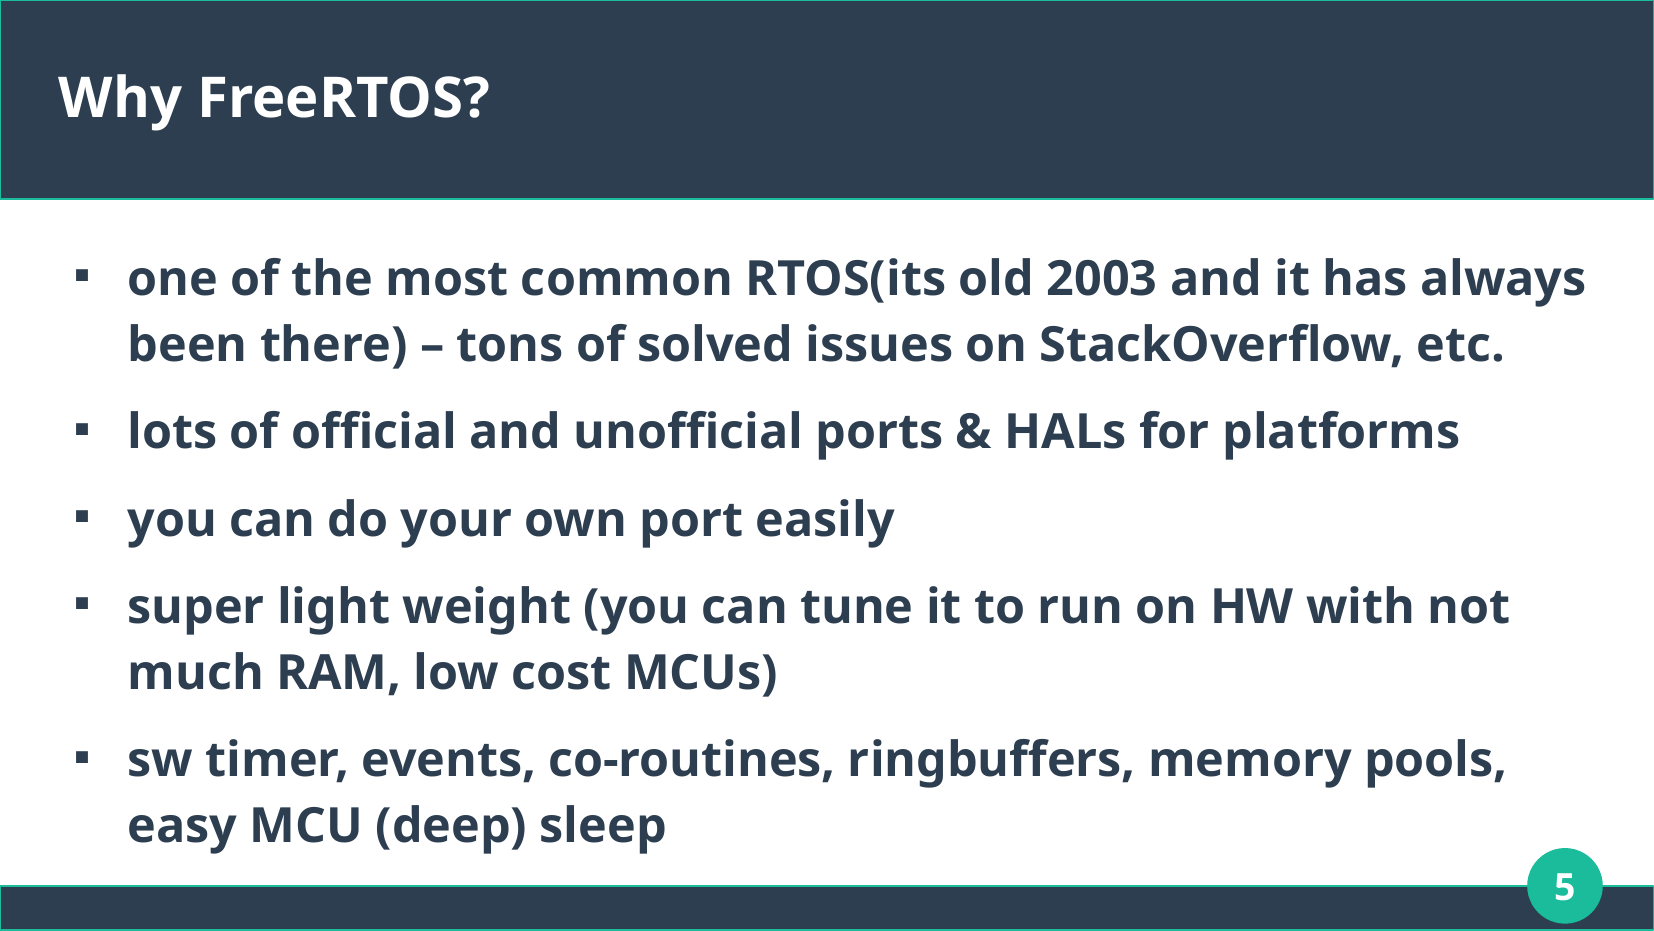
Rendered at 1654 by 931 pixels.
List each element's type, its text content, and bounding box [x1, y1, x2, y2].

title Why FreeRTOS? [59, 37, 1595, 156]
list one of the most common RTOS(its old 2003 and it has always been there) – tons of solved issues on StackOverflow, etc. lots of official and unofficial ports & HALs for platforms you can do your own port easily super light weight (you can tune it to run on HW with not much RAM, low cost MCUs) sw timer, events, co-routines, ringbuffers, memory pools, easy MCU (deep) sleep [59, 243, 1595, 864]
